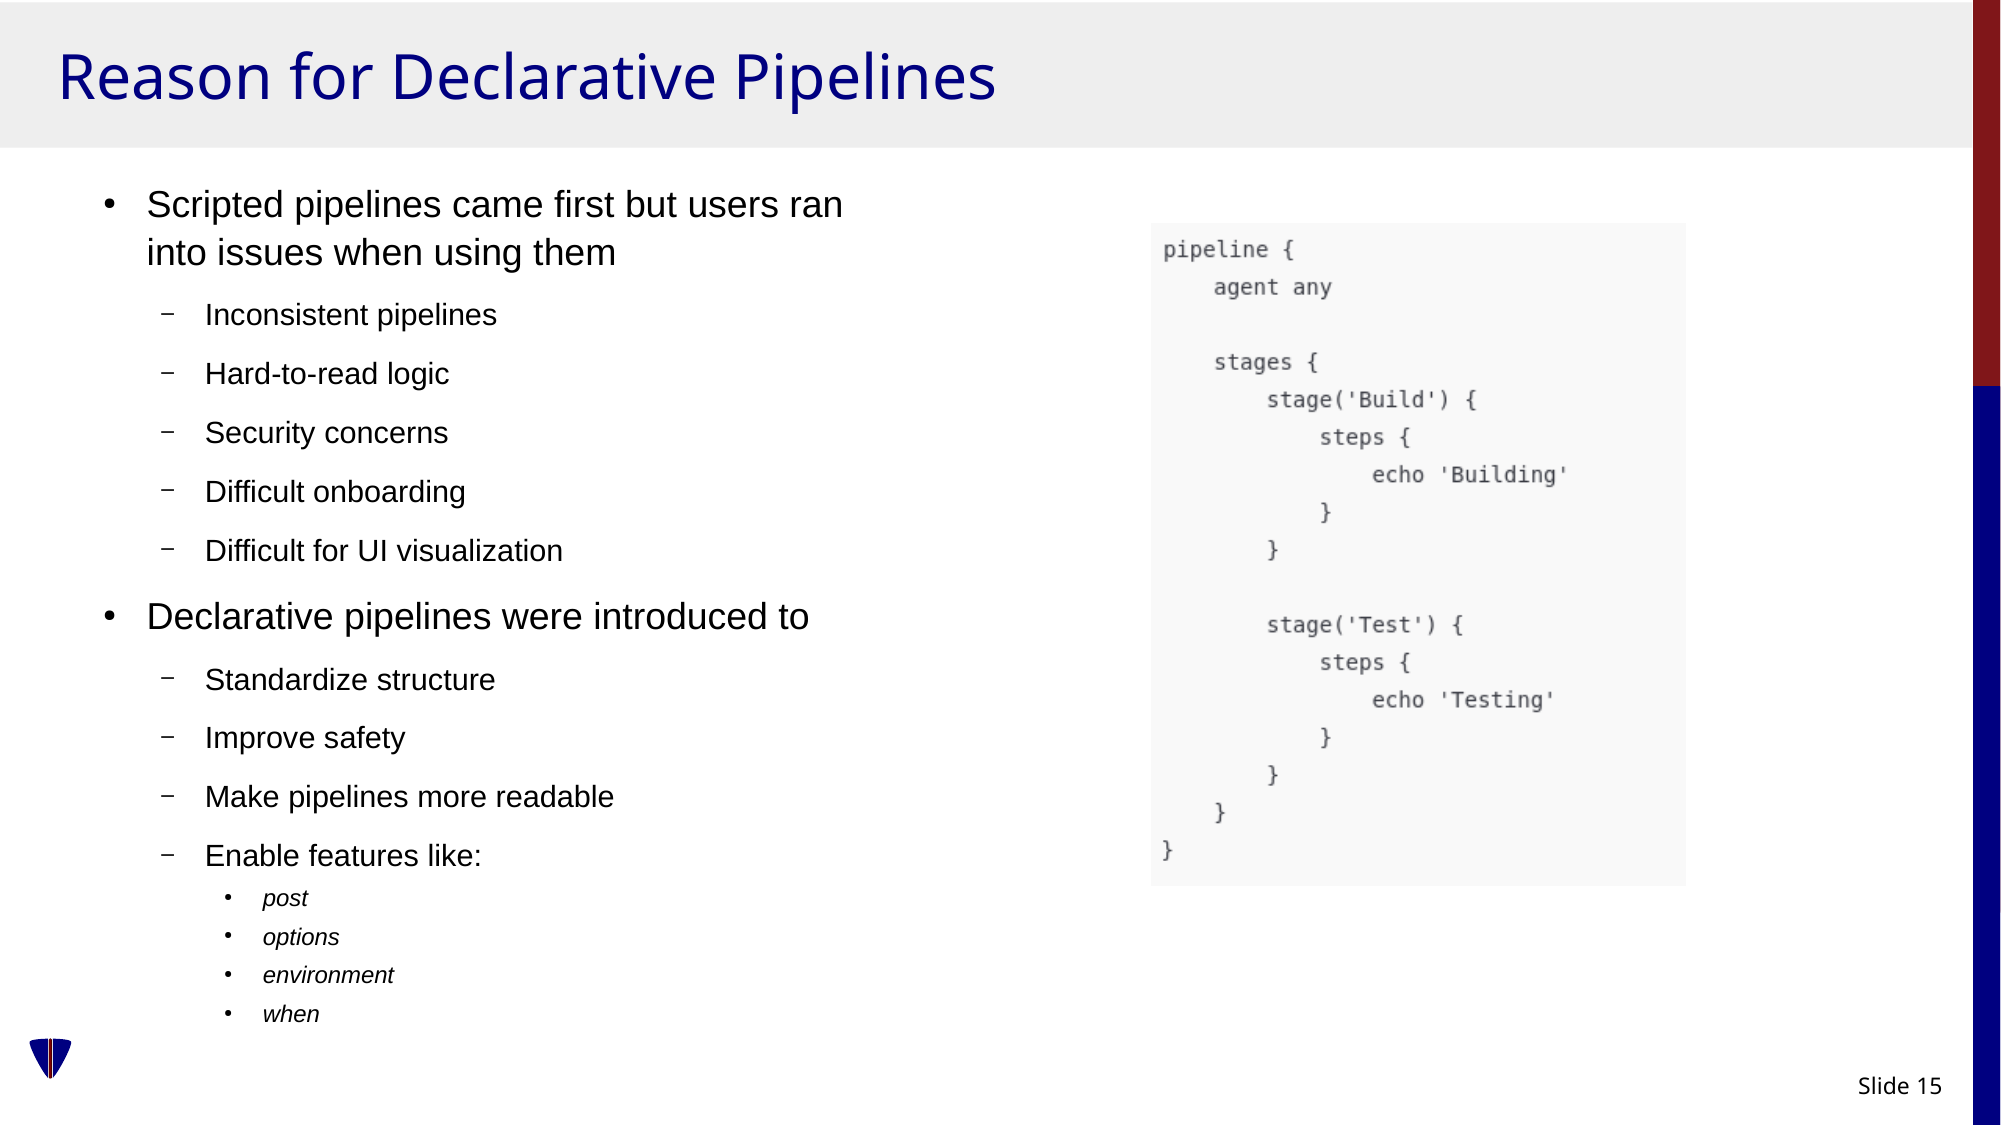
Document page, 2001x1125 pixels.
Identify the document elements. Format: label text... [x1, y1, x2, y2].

picture [1151, 223, 1686, 886]
title Reason for Declarative Pipelines [0, 2, 1973, 148]
list Scripted pipelines came first but users ran into issues when using them Inconsistent pipelines Hard-to-read logic Security concerns Difficult onboarding Difficult for UI visualization Declarative pipelines were introduced to Standardize structure Improve safety Make pipelines more readable Enable features like: post options environment when [88, 177, 886, 1034]
